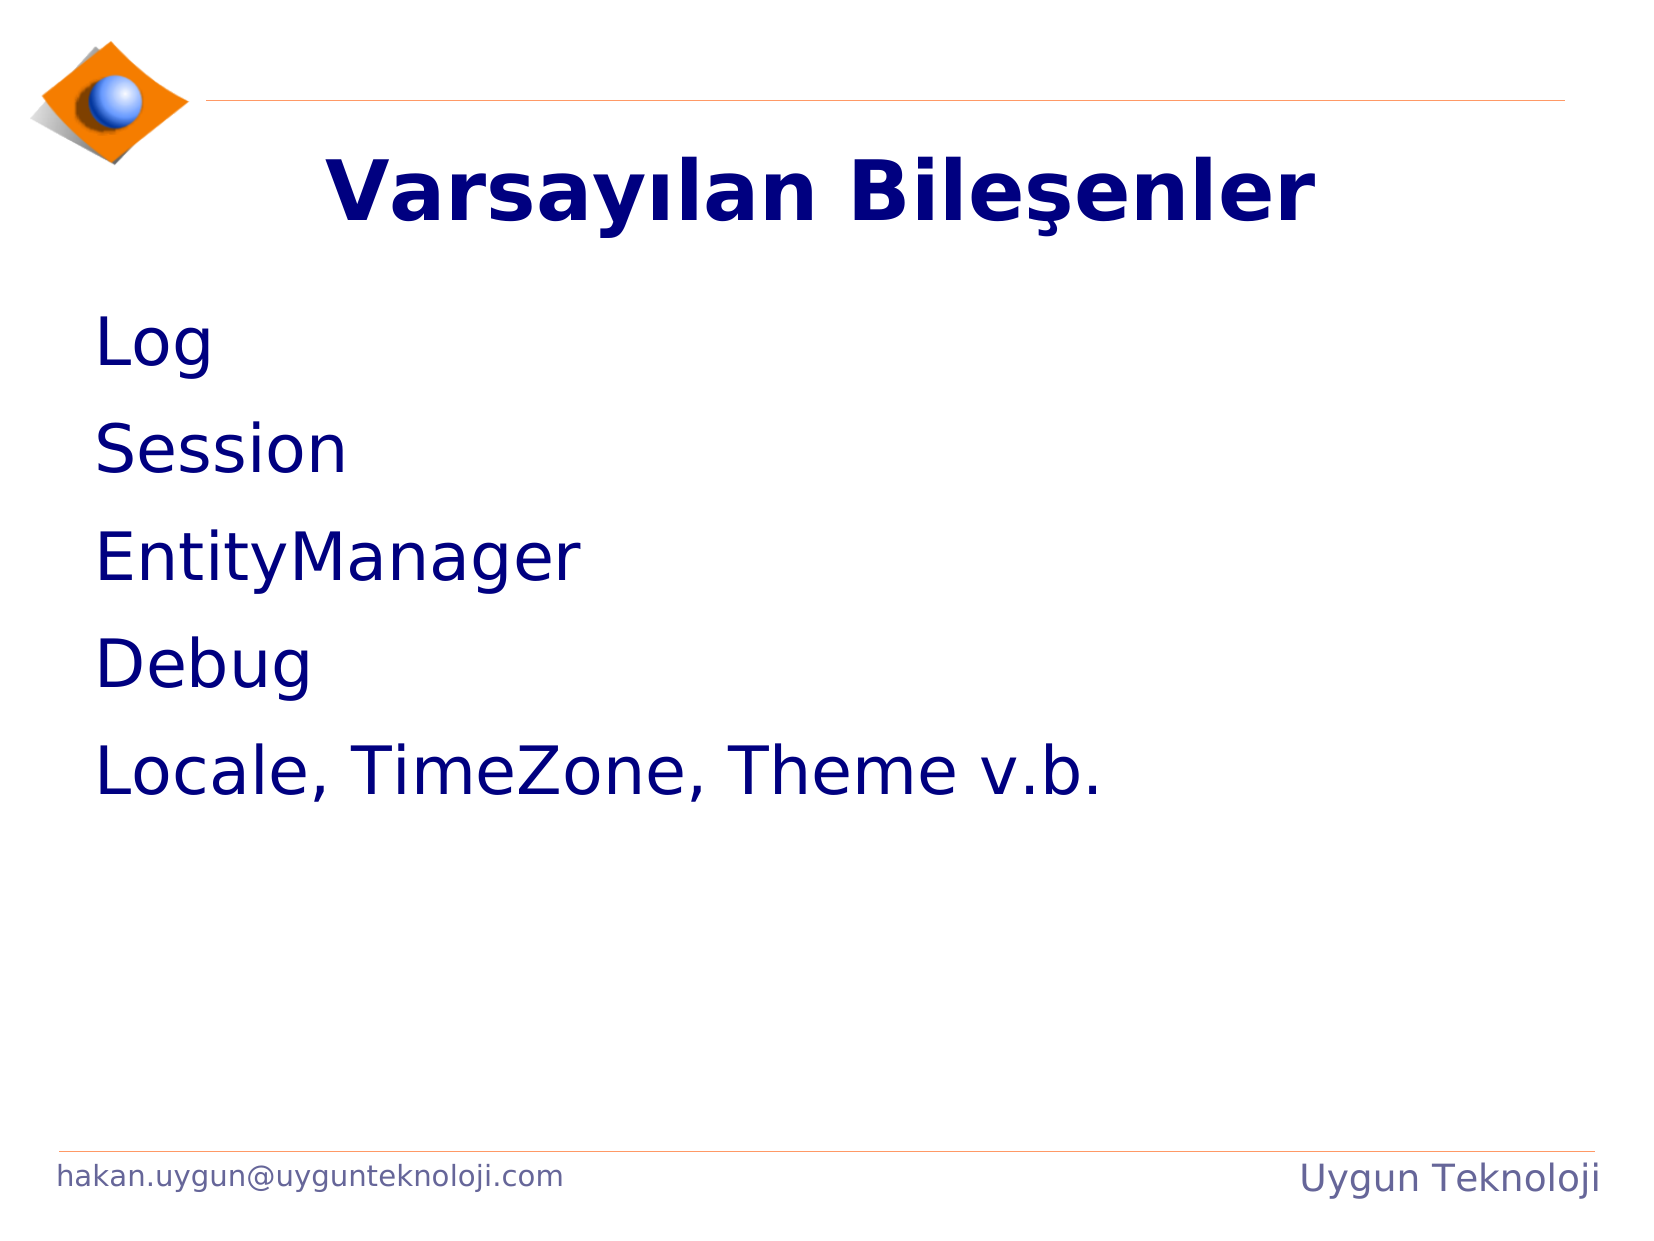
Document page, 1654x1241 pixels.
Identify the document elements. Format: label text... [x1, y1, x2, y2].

list Log Session EntityManager Debug Locale, TimeZone, Theme v.b. [76, 303, 1565, 1108]
title Varsayılan Bileşenler [76, 95, 1565, 288]
picture [29, 29, 191, 178]
